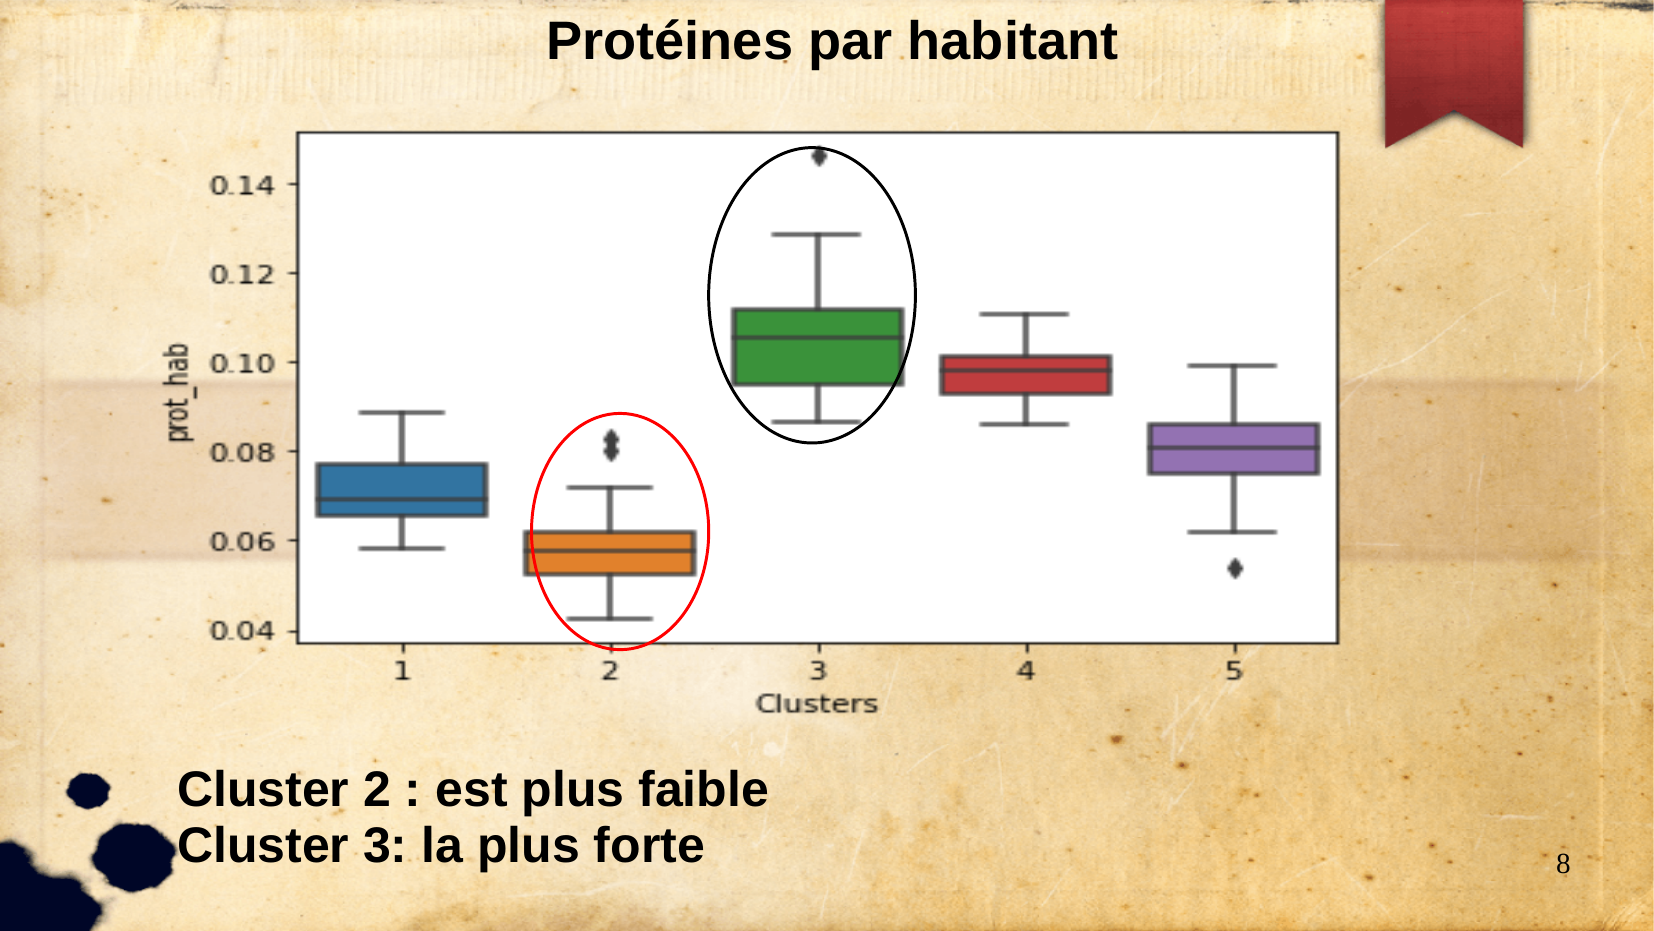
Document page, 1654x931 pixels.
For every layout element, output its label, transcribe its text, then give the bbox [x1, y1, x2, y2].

title Protéines par habitant [88, 0, 1577, 119]
picture [0, 0, 1654, 931]
subtitle Cluster 2 : est plus faible Cluster 3: la plus forte [177, 272, 1654, 931]
